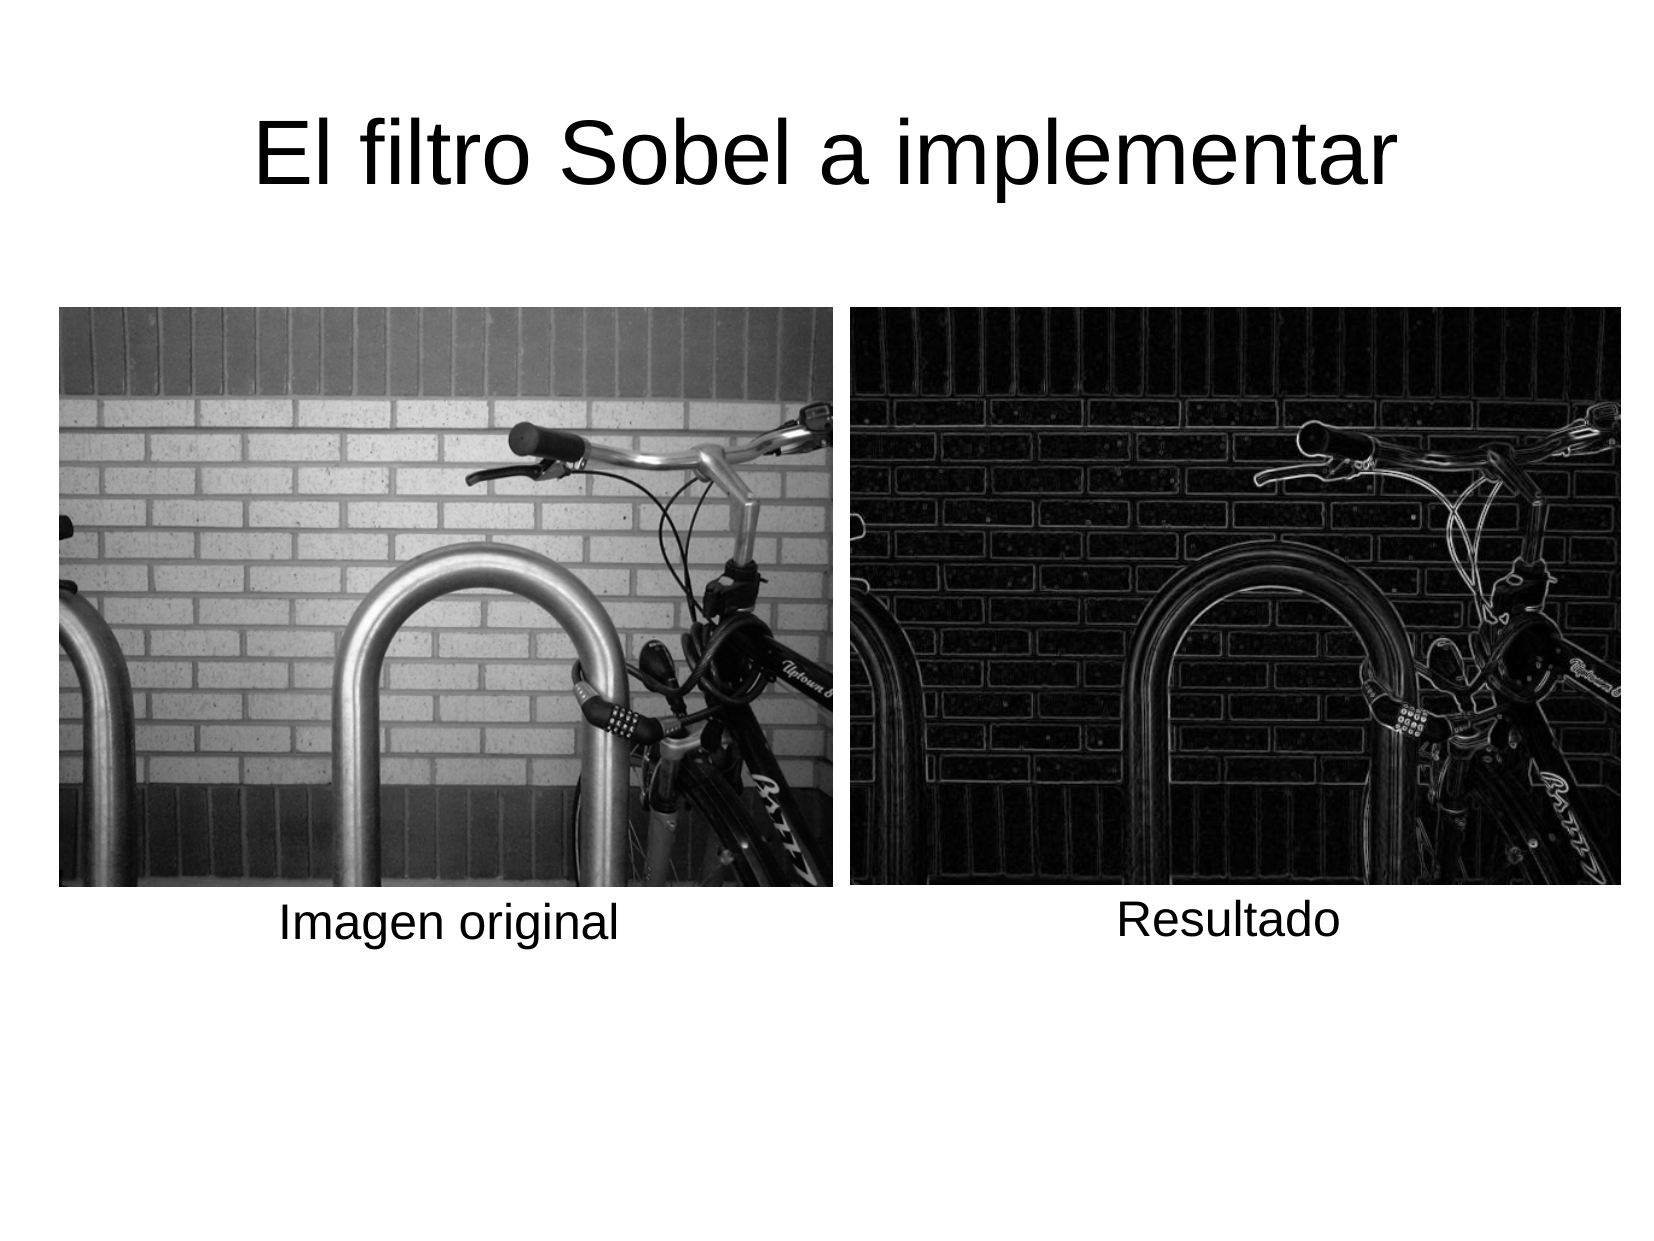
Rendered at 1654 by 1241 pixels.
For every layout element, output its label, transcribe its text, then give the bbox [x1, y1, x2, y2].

text_box Imagen original [59, 886, 839, 958]
picture [59, 307, 833, 886]
picture [850, 307, 1621, 885]
text_box Resultado [838, 884, 1619, 955]
title El filtro Sobel a implementar [82, 49, 1571, 257]
